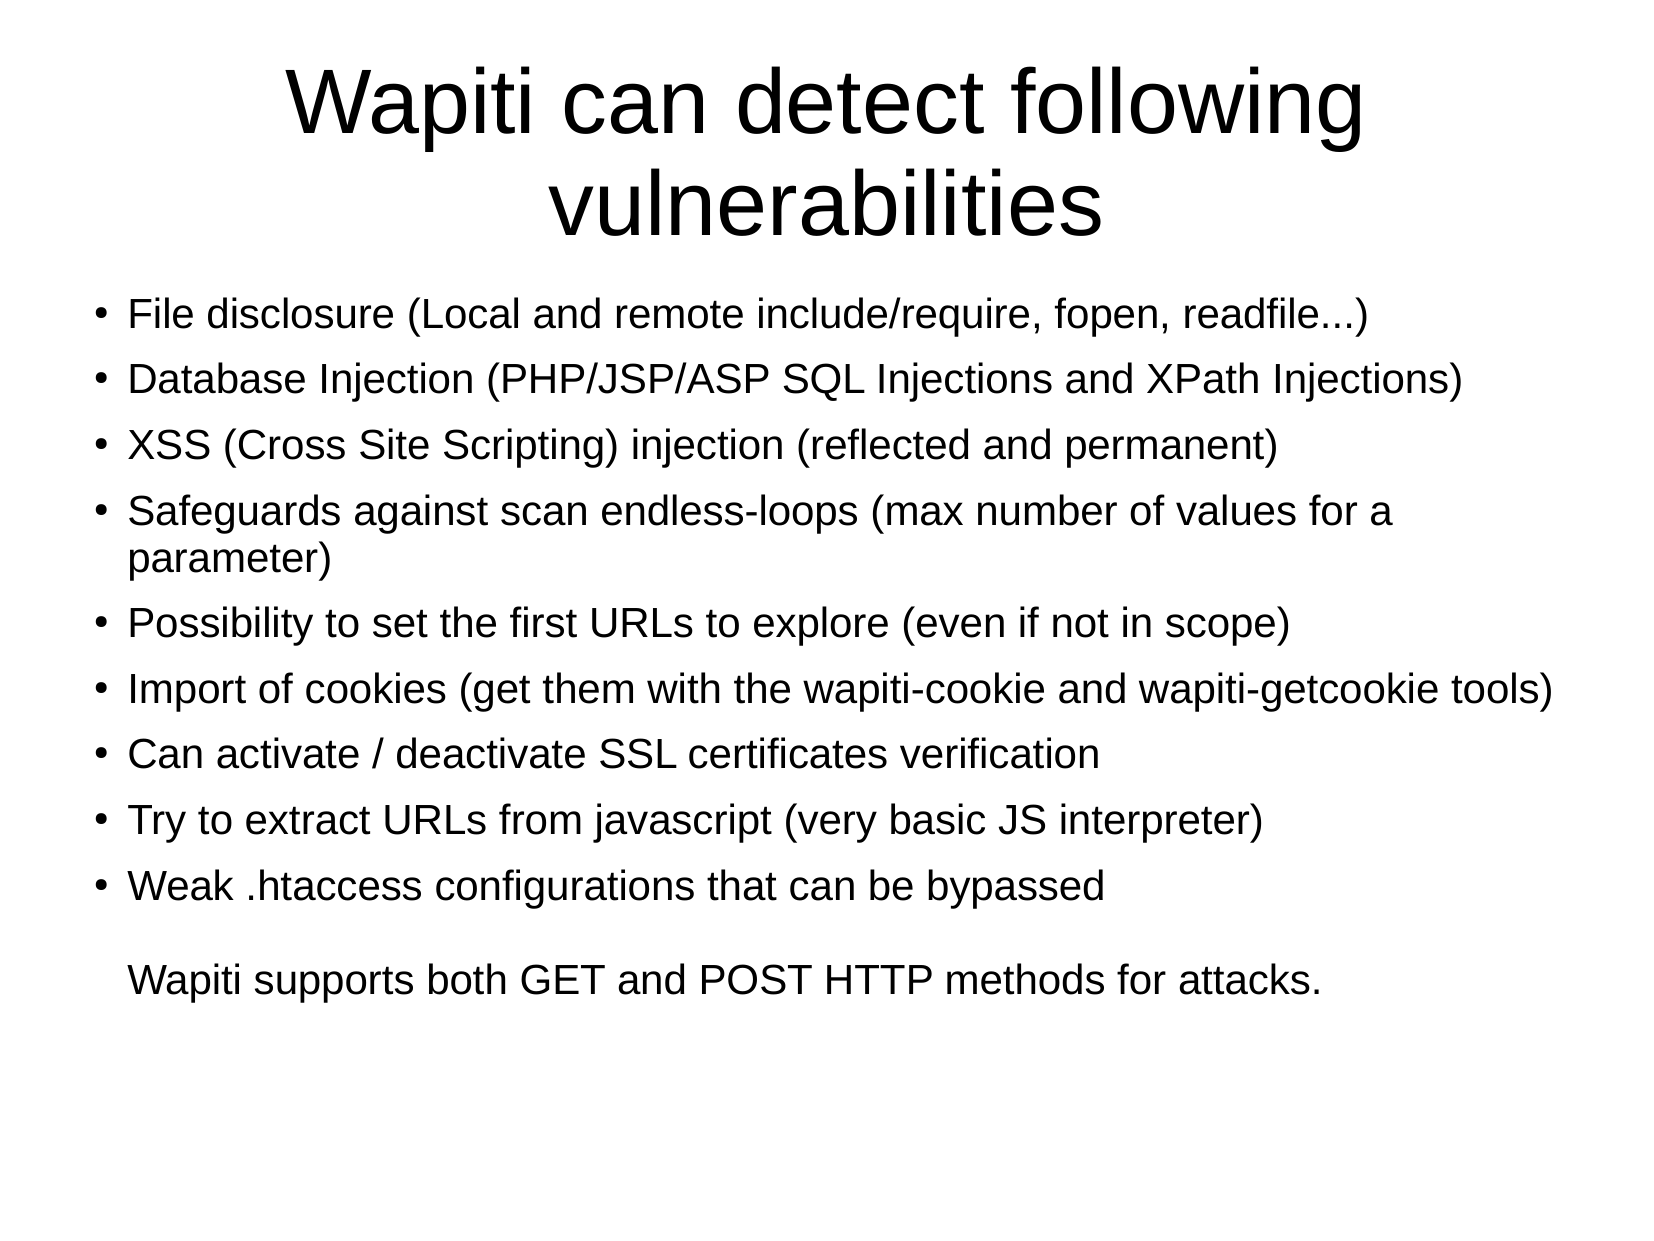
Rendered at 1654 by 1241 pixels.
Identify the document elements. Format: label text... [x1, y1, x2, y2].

list File disclosure (Local and remote include/require, fopen, readfile...) Database Injection (PHP/JSP/ASP SQL Injections and XPath Injections) XSS (Cross Site Scripting) injection (reflected and permanent) Safeguards against scan endless-loops (max number of values for a parameter) Possibility to set the first URLs to explore (even if not in scope) Import of cookies (get them with the wapiti-cookie and wapiti-getcookie tools) Can activate / deactivate SSL certificates verification Try to extract URLs from javascript (very basic JS interpreter) Weak .htaccess configurations that can be bypassed Wapiti supports both GET and POST HTTP methods for attacks. [82, 290, 1571, 1010]
title Wapiti can detect following vulnerabilities [82, 49, 1571, 257]
